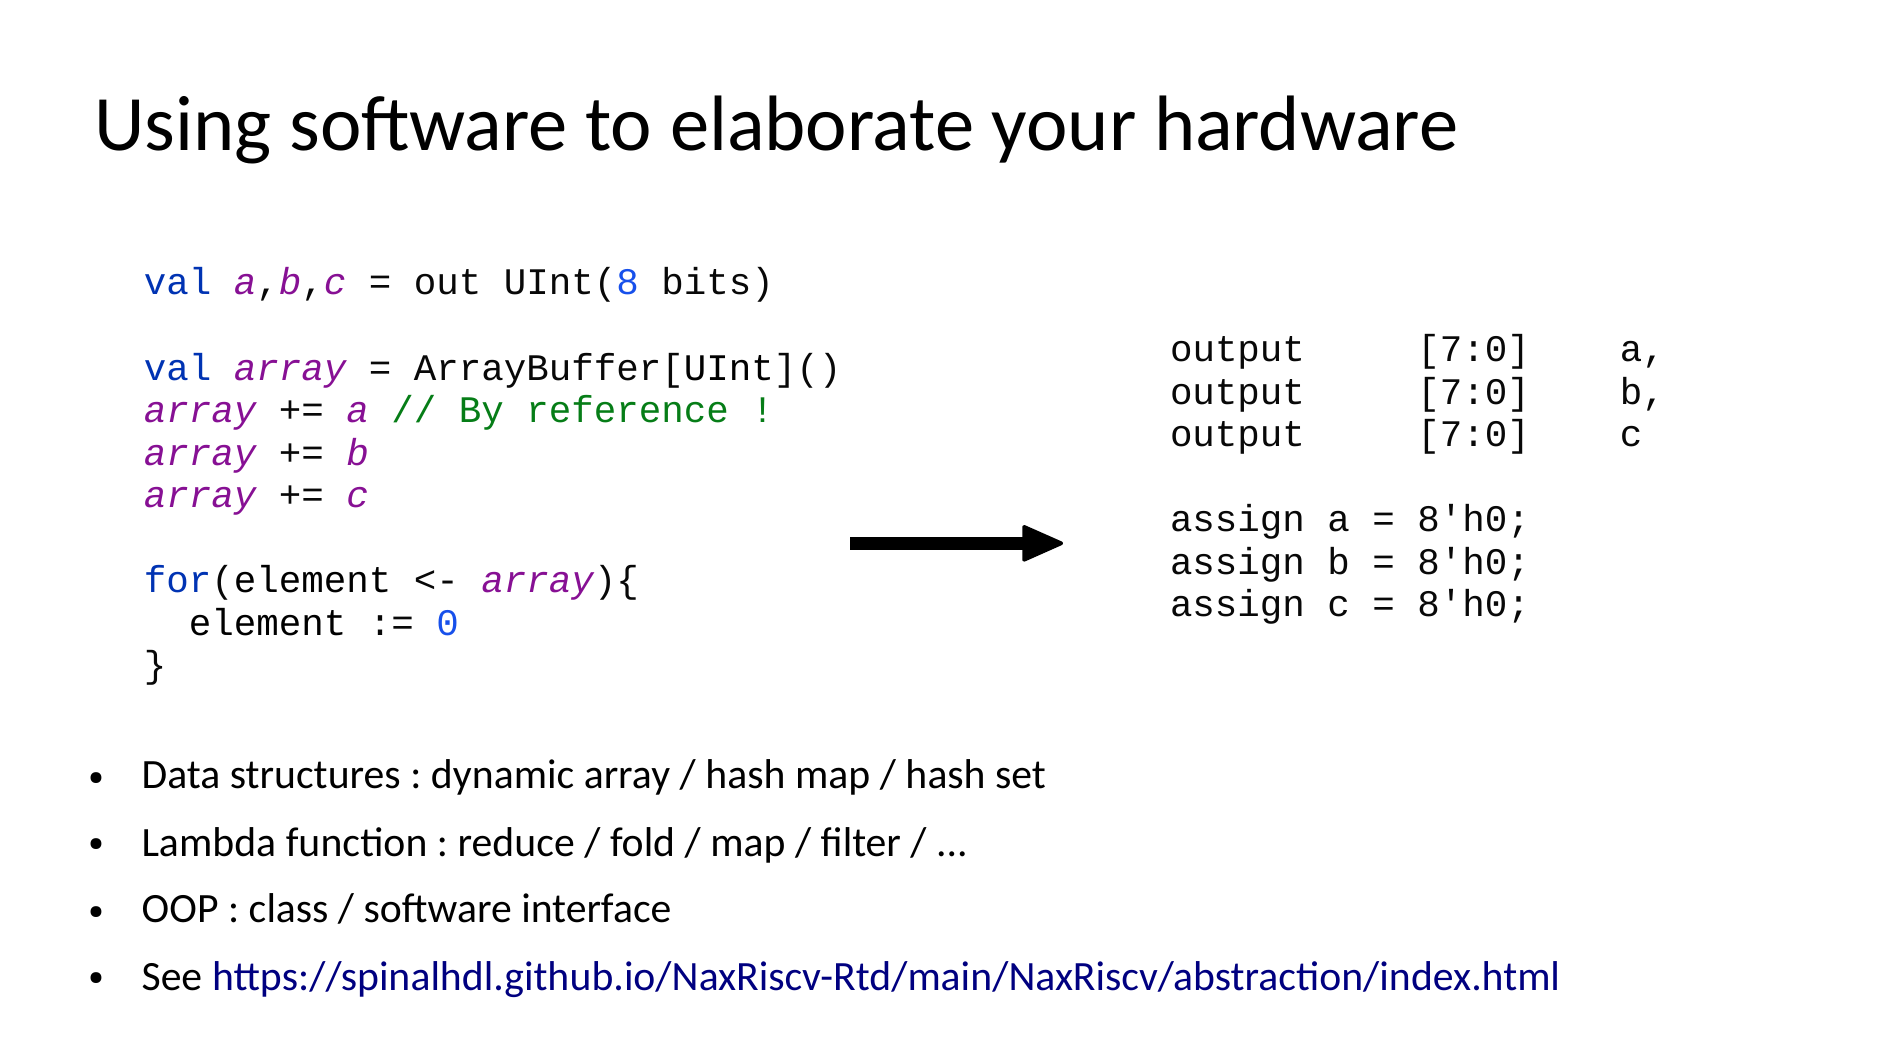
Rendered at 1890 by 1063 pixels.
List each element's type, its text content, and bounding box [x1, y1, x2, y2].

text_box output [7:0] a, output [7:0] b, output [7:0] c assign a = 8'h0; assign b = 8'h0; assign c = 8'h0; [1110, 280, 1725, 934]
text_box val a,b,c = out UInt(8 bits) val array = ArrayBuffer[UInt]() array += a // By reference ! array += b array += c for(element <- array){ element := 0 } [0, 171, 880, 739]
title Using software to elaborate your hardware [94, 42, 1796, 220]
list Data structures : dynamic array / hash map / hash set Lambda function : reduce / fold / map / filter / ... OOP : class / software interface See https://spinalhdl.github.io/NaxRiscv-Rtd/main/NaxRiscv/abstraction/index.html [70, 688, 1878, 1063]
